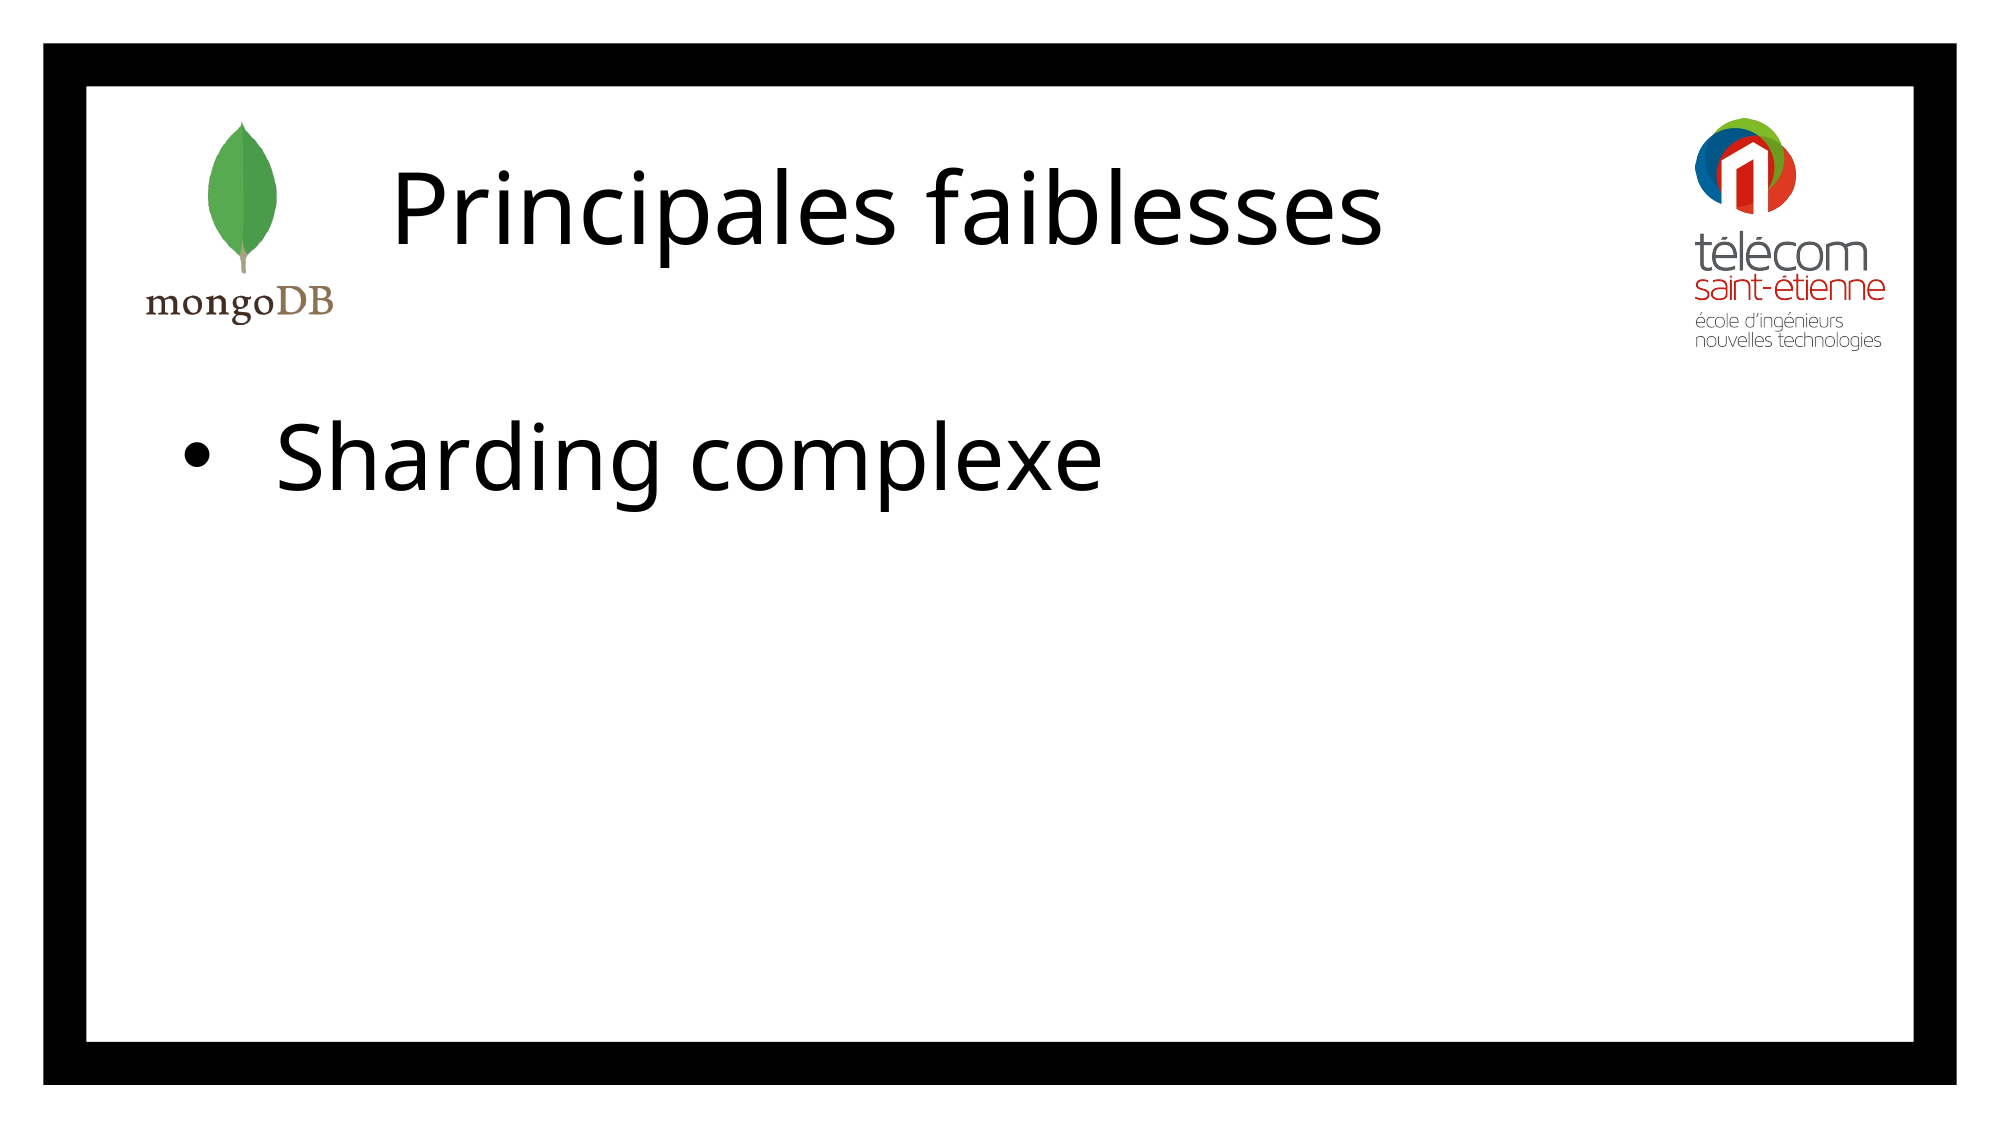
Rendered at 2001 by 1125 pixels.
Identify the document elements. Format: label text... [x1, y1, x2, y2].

title Principales faiblesses [369, 138, 1849, 304]
picture [1715, 134, 1730, 138]
picture [145, 121, 333, 325]
picture [1695, 118, 1885, 351]
text_box Sharding complexe [166, 391, 1849, 563]
